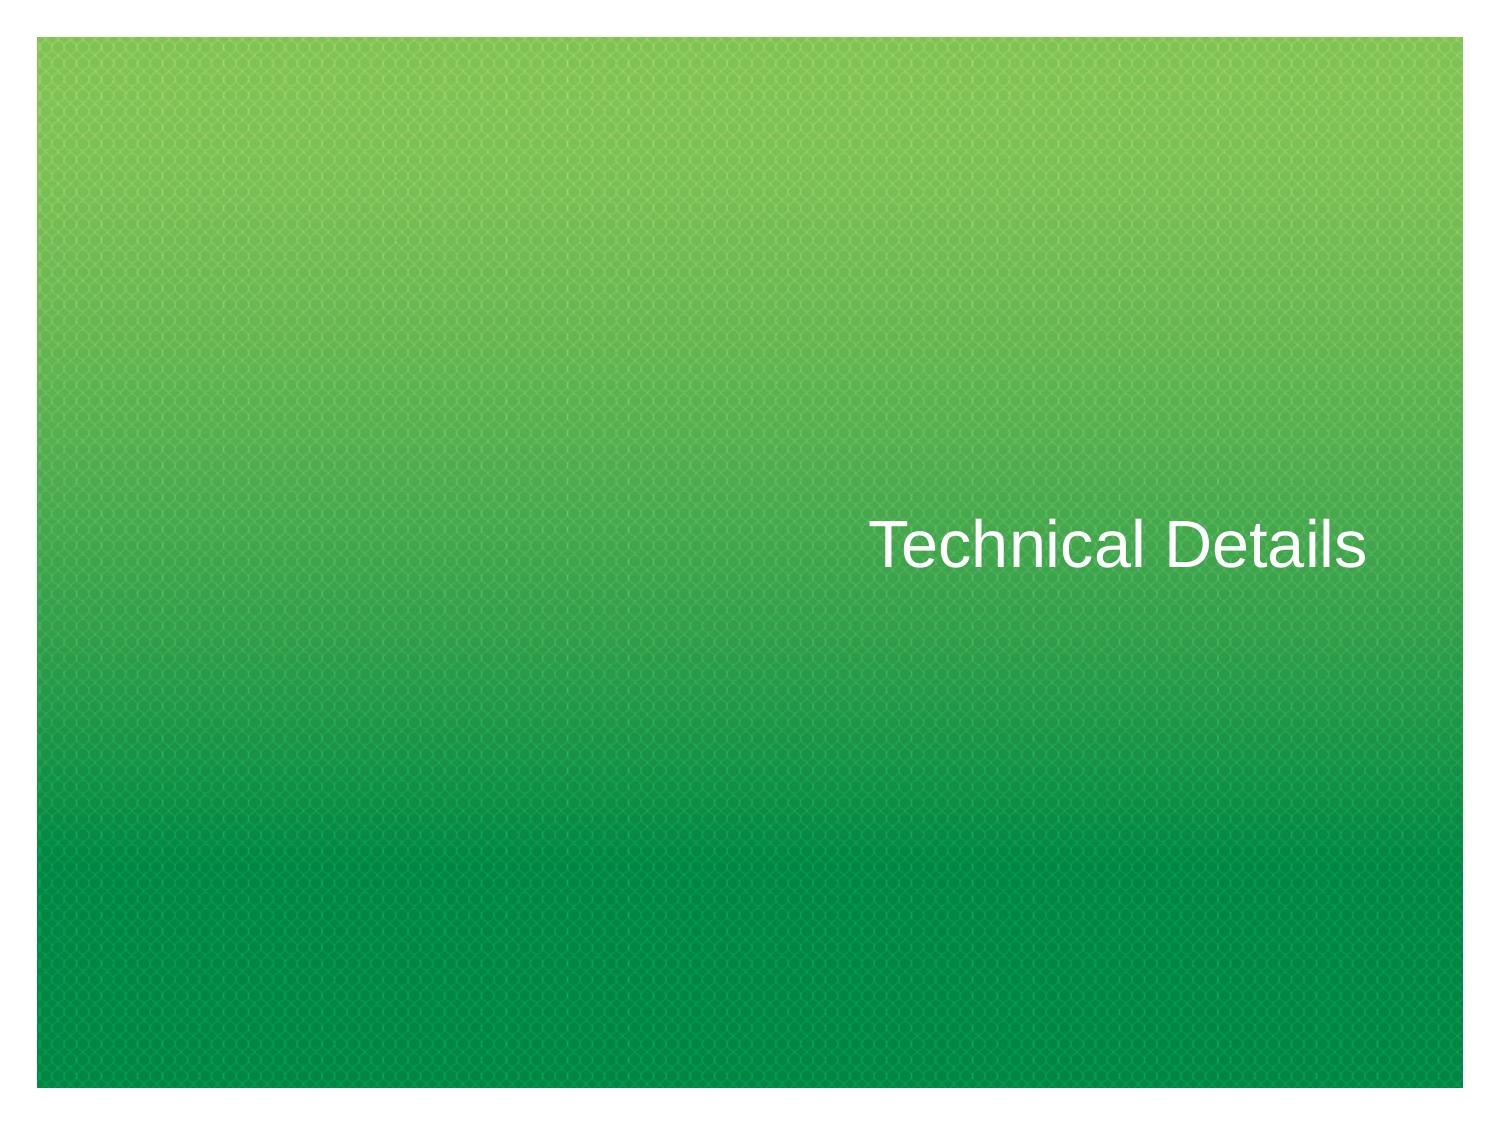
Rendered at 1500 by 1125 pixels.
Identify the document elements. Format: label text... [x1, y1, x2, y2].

title Technical Details [135, 450, 1369, 638]
picture [37, 37, 1463, 1088]
